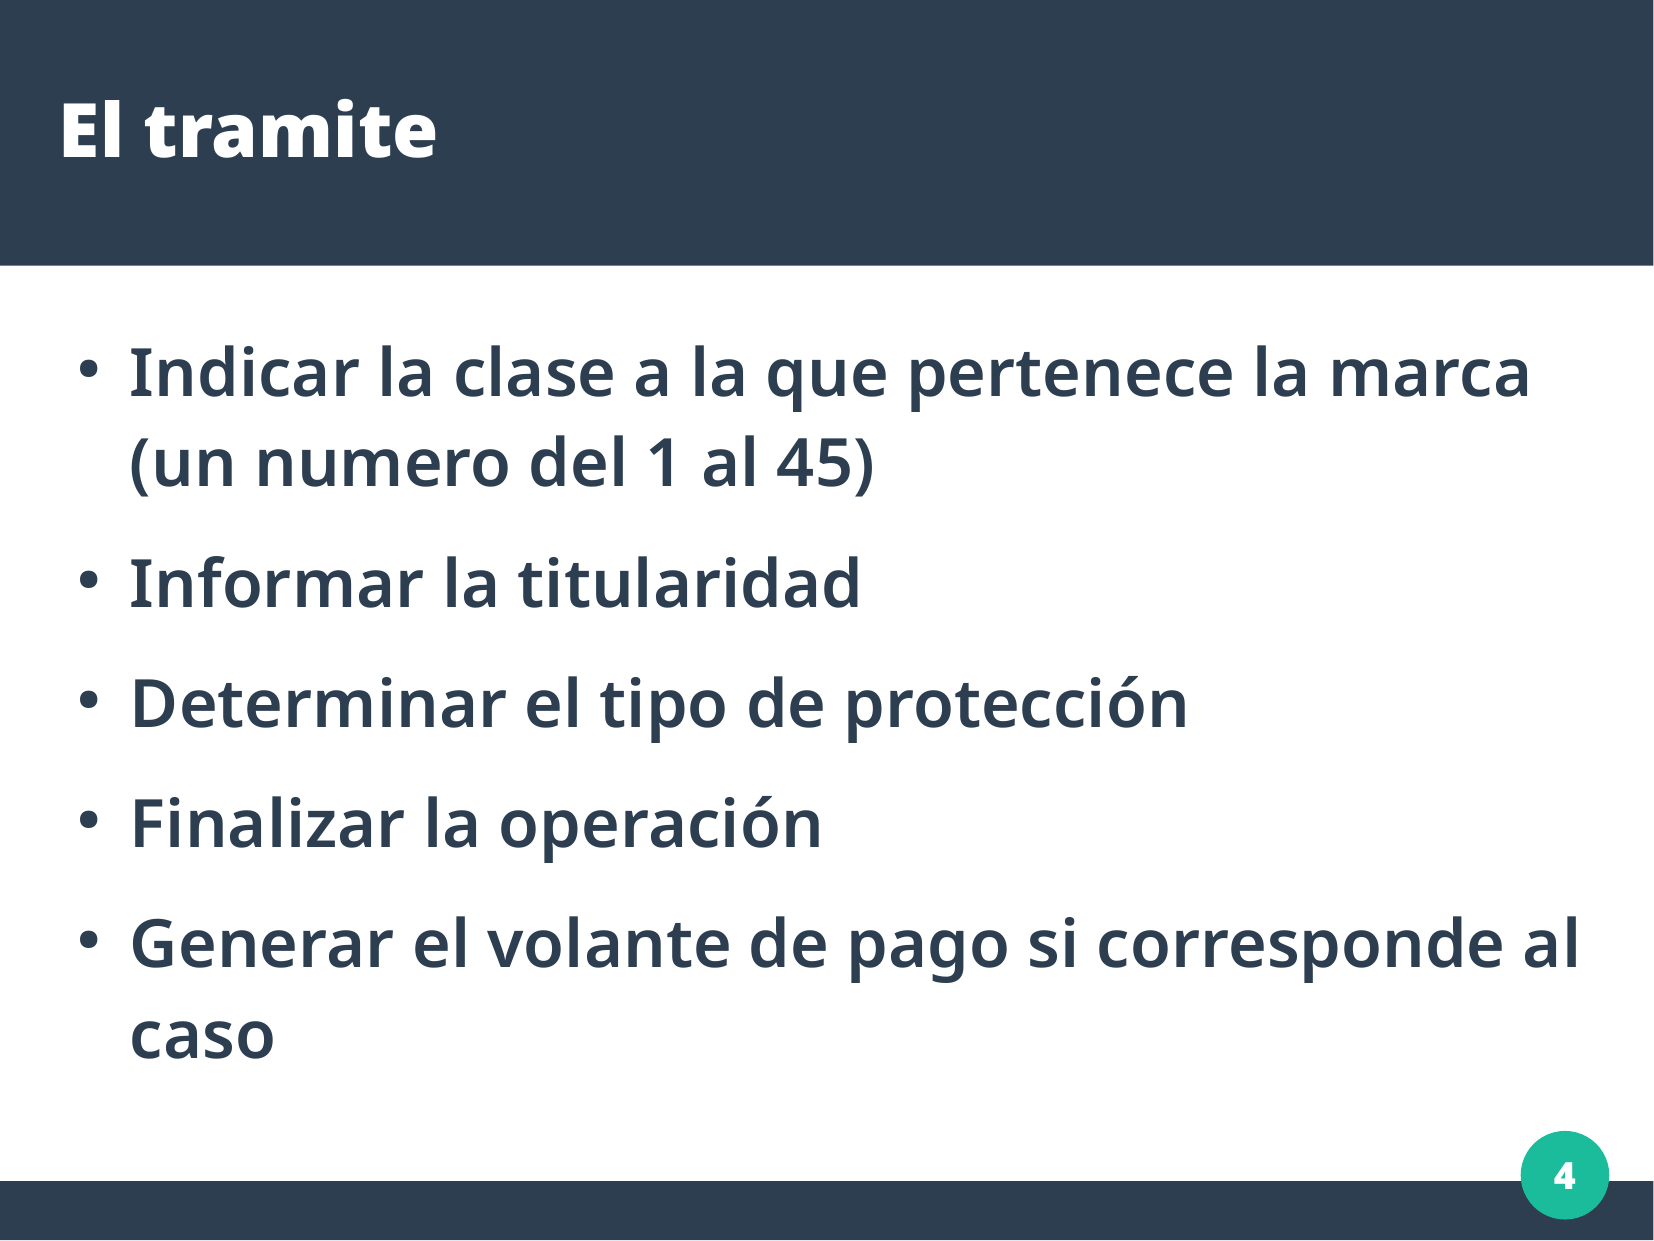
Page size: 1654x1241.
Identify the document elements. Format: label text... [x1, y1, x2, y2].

list Indicar la clase a la que pertenece la marca (un numero del 1 al 45) Informar la titularidad Determinar el tipo de protección Finalizar la operación Generar el volante de pago si corresponde al caso [59, 324, 1595, 1152]
title El tramite [59, 49, 1595, 207]
